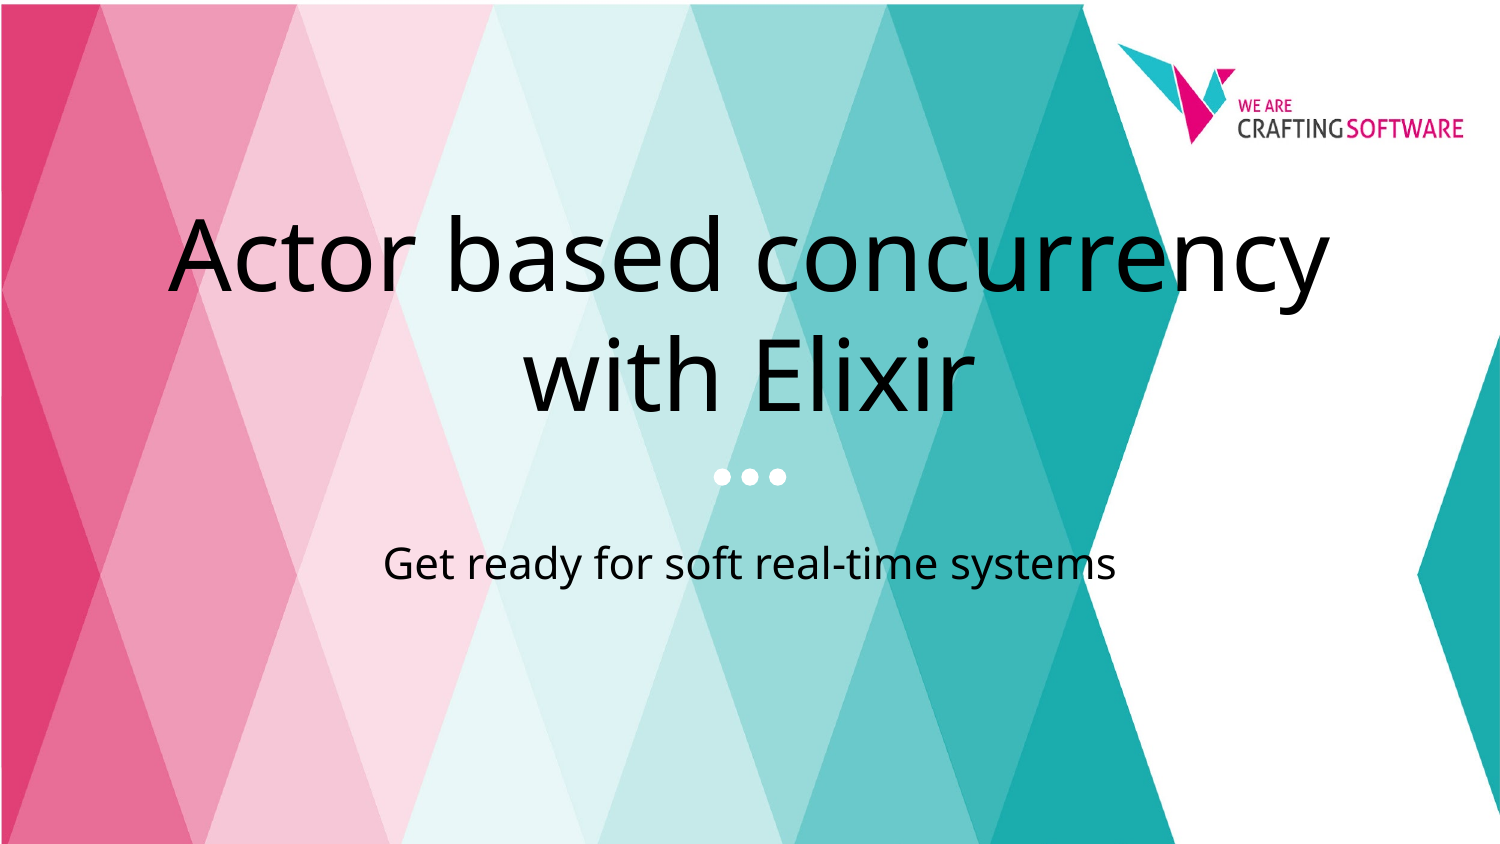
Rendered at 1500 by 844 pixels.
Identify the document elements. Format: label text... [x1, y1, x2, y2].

picture [0, 0, 1500, 844]
title Actor based concurrency with Elixir [110, 162, 1390, 447]
subtitle Get ready for soft real-time systems [110, 520, 1390, 651]
